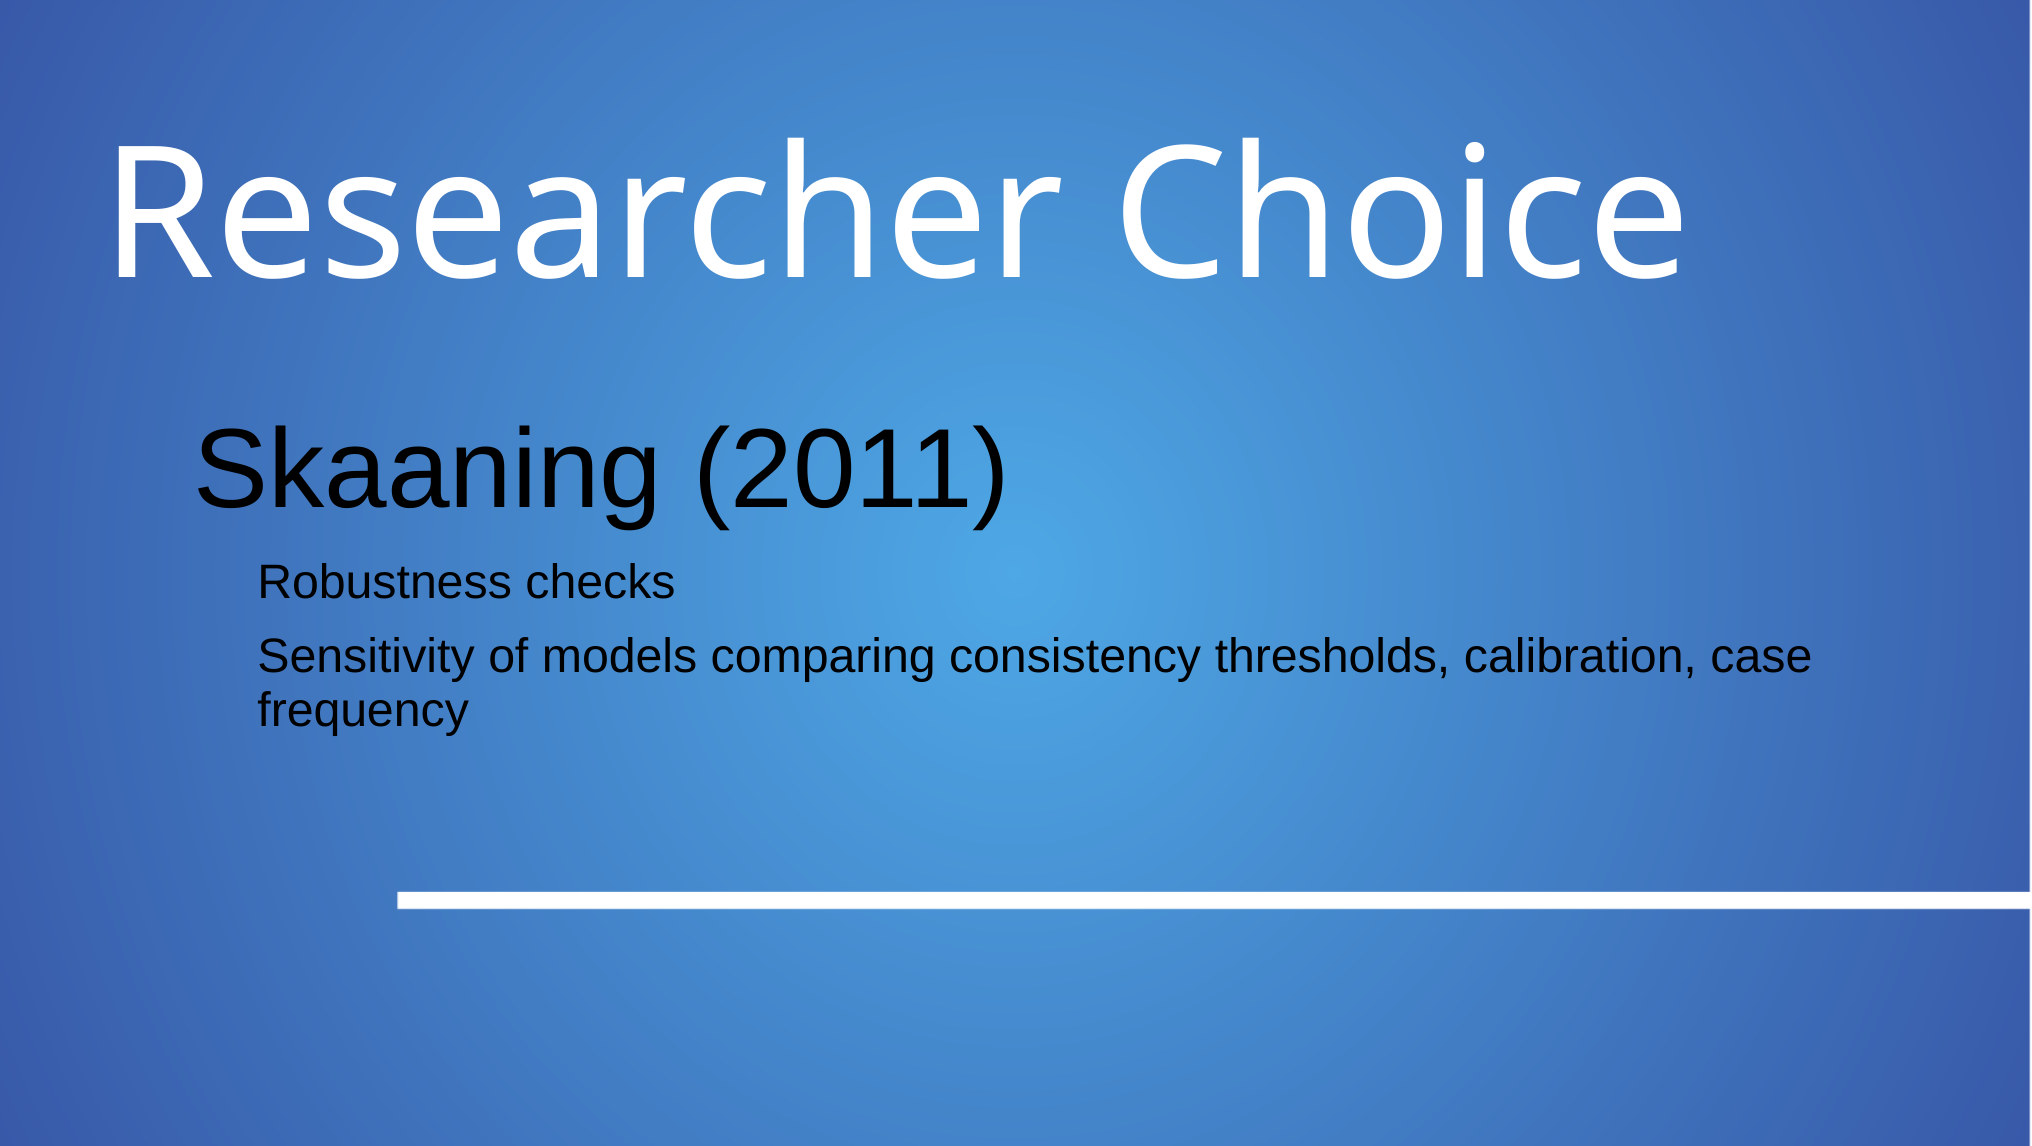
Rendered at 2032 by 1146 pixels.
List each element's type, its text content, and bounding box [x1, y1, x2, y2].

list Skaaning (2011) Robustness checks Sensitivity of models comparing consistency thresholds, calibration, case frequency [129, 318, 1902, 812]
picture [0, 0, 2032, 1146]
title Researcher Choice [101, 45, 1930, 367]
